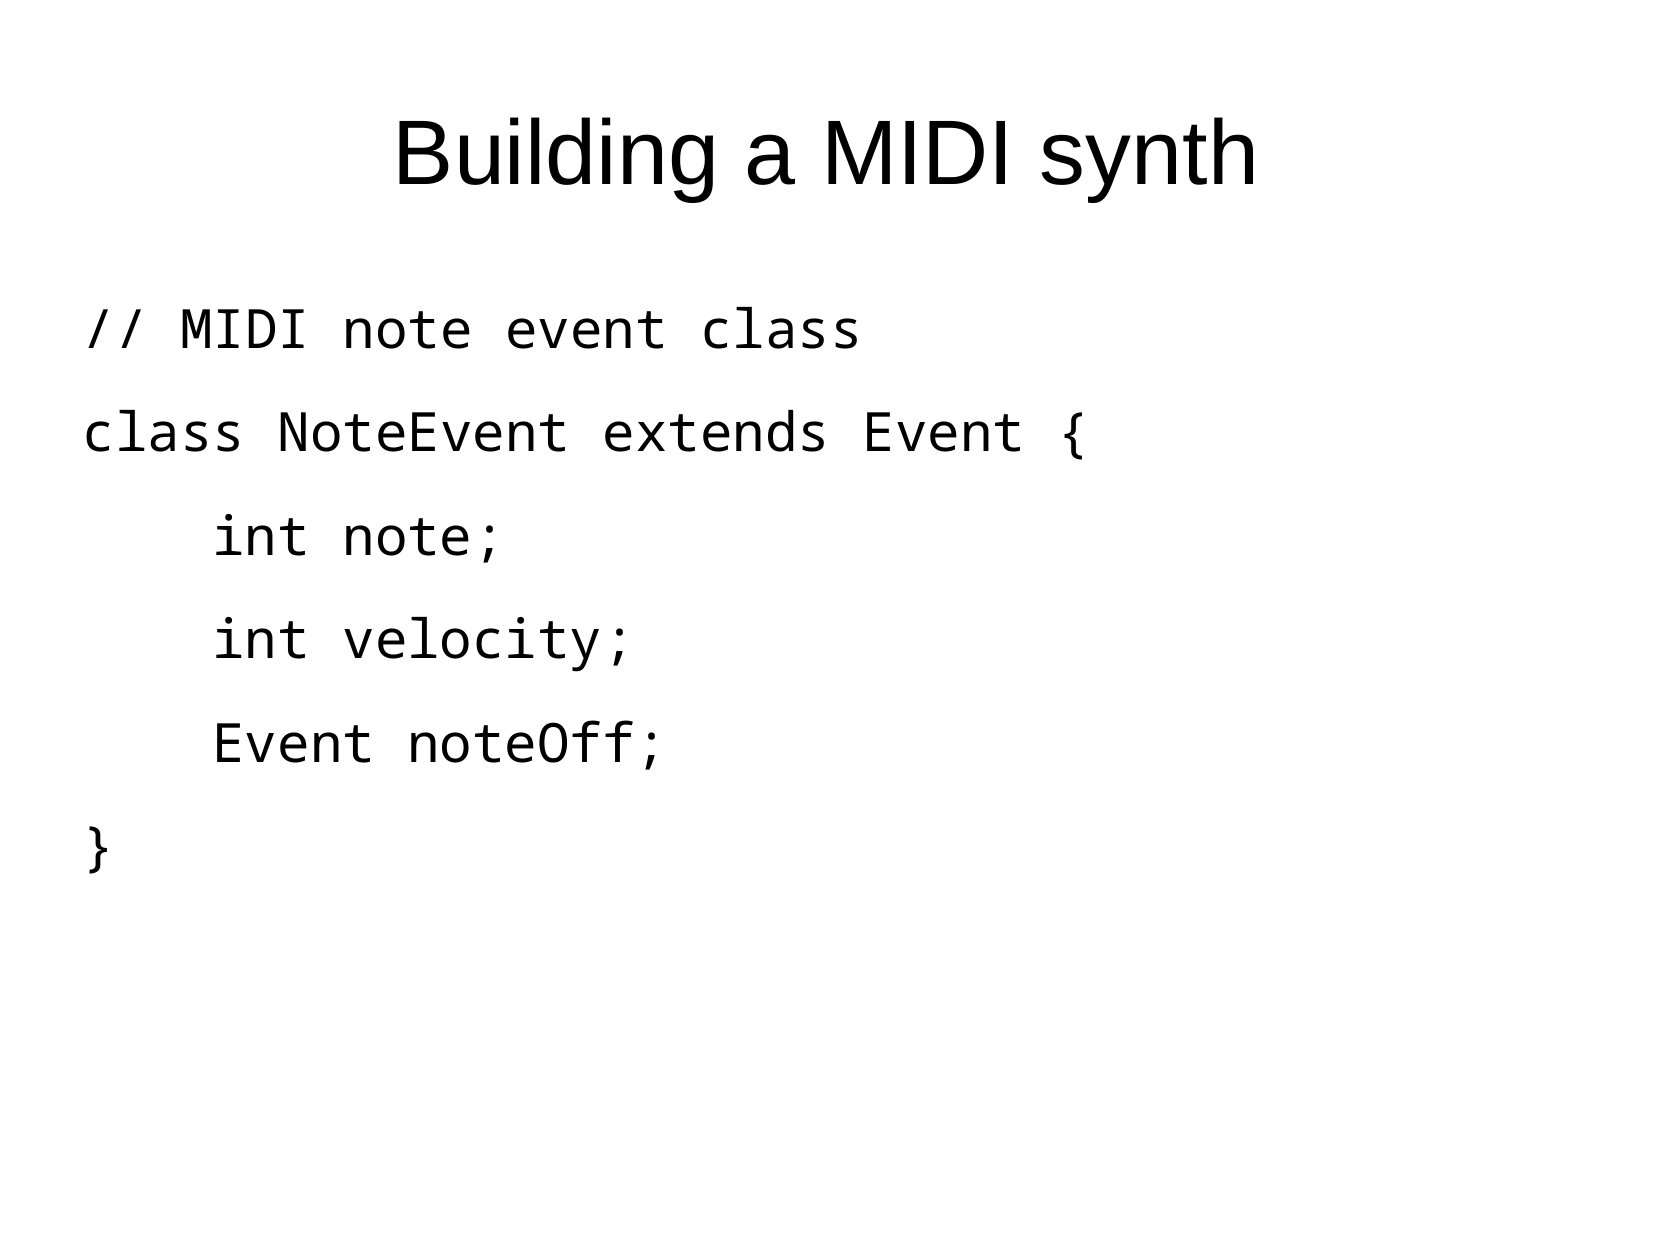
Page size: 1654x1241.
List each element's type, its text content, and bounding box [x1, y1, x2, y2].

list // MIDI note event class class NoteEvent extends Event { int note; int velocity; Event noteOff; } [82, 290, 1538, 1010]
title Building a MIDI synth [82, 49, 1571, 257]
